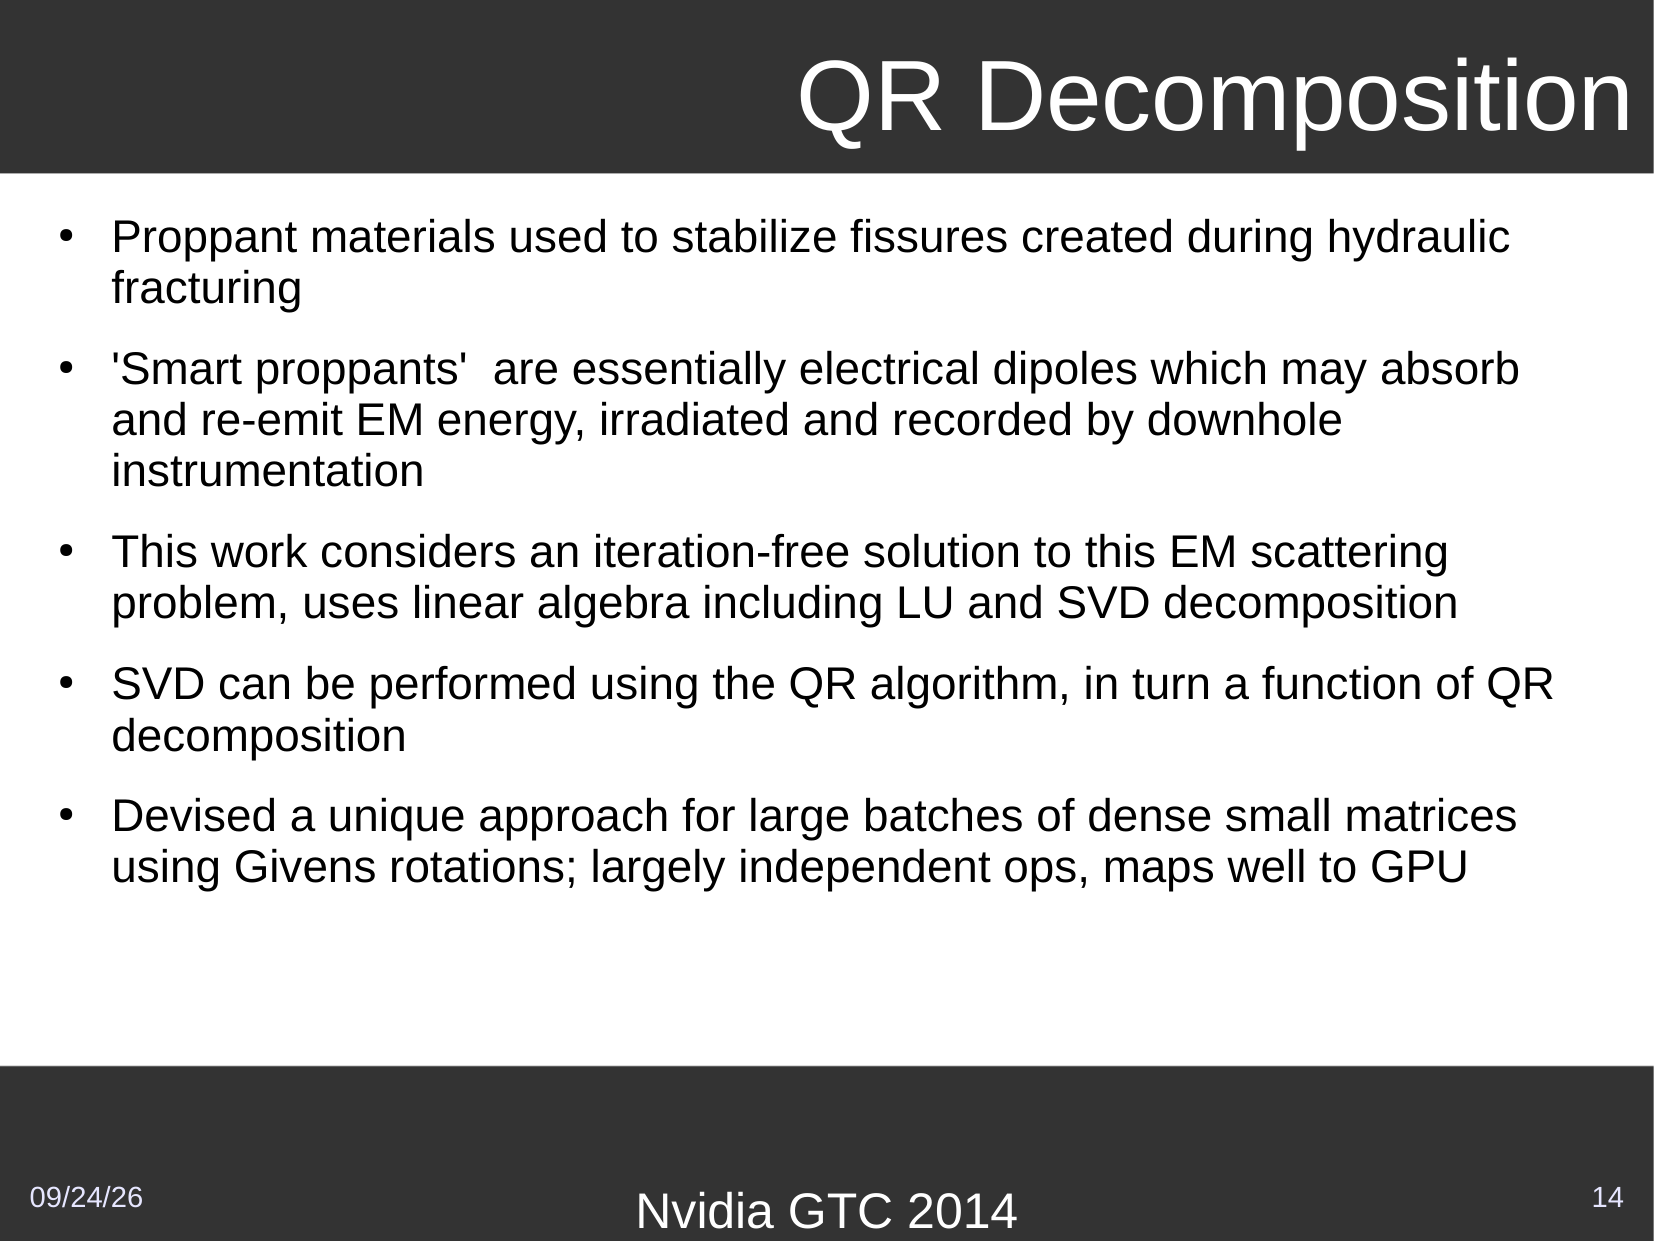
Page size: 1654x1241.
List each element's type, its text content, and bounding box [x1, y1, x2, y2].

list Proppant materials used to stabilize fissures created during hydraulic fracturing 'Smart proppants' are essentially electrical dipoles which may absorb and re-emit EM energy, irradiated and recorded by downhole instrumentation This work considers an iteration-free solution to this EM scattering problem, uses linear algebra including LU and SVD decomposition SVD can be performed using the QR algorithm, in turn a function of QR decomposition Devised a unique approach for large batches of dense small matrices using Givens rotations; largely independent ops, maps well to GPU [40, 210, 1576, 931]
text_box Nvidia GTC 2014 [29, 1182, 1625, 1239]
picture [0, 0, 1654, 1241]
title QR Decomposition [40, 11, 1636, 181]
